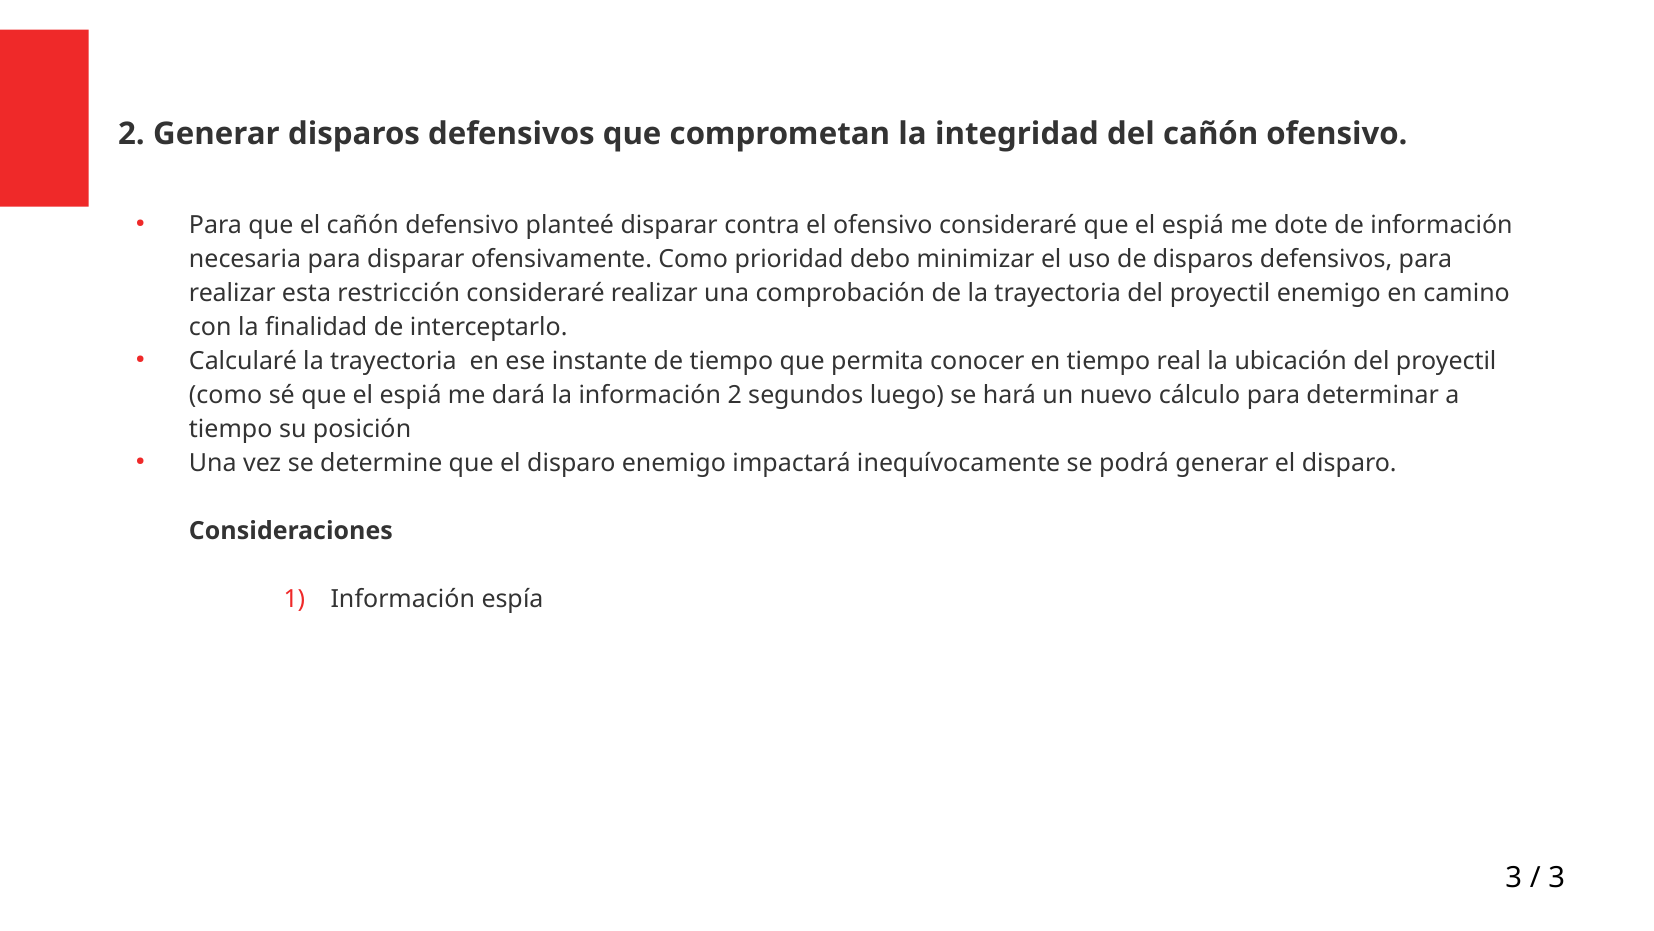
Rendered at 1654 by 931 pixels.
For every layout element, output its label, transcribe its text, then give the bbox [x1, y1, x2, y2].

title 2. Generar disparos defensivos que comprometan la integridad del cañón ofensivo. [118, 110, 1571, 154]
list Para que el cañón defensivo planteé disparar contra el ofensivo consideraré que el espiá me dote de información necesaria para disparar ofensivamente. Como prioridad debo minimizar el uso de disparos defensivos, para realizar esta restricción consideraré realizar una comprobación de la trayectoria del proyectil enemigo en camino con la finalidad de interceptarlo. Calcularé la trayectoria en ese instante de tiempo que permita conocer en tiempo real la ubicación del proyectil (como sé que el espiá me dará la información 2 segundos luego) se hará un nuevo cálculo para determinar a tiempo su posición Una vez se determine que el disparo enemigo impactará inequívocamente se podrá generar el disparo. Consideraciones Información espía [118, 206, 1536, 806]
